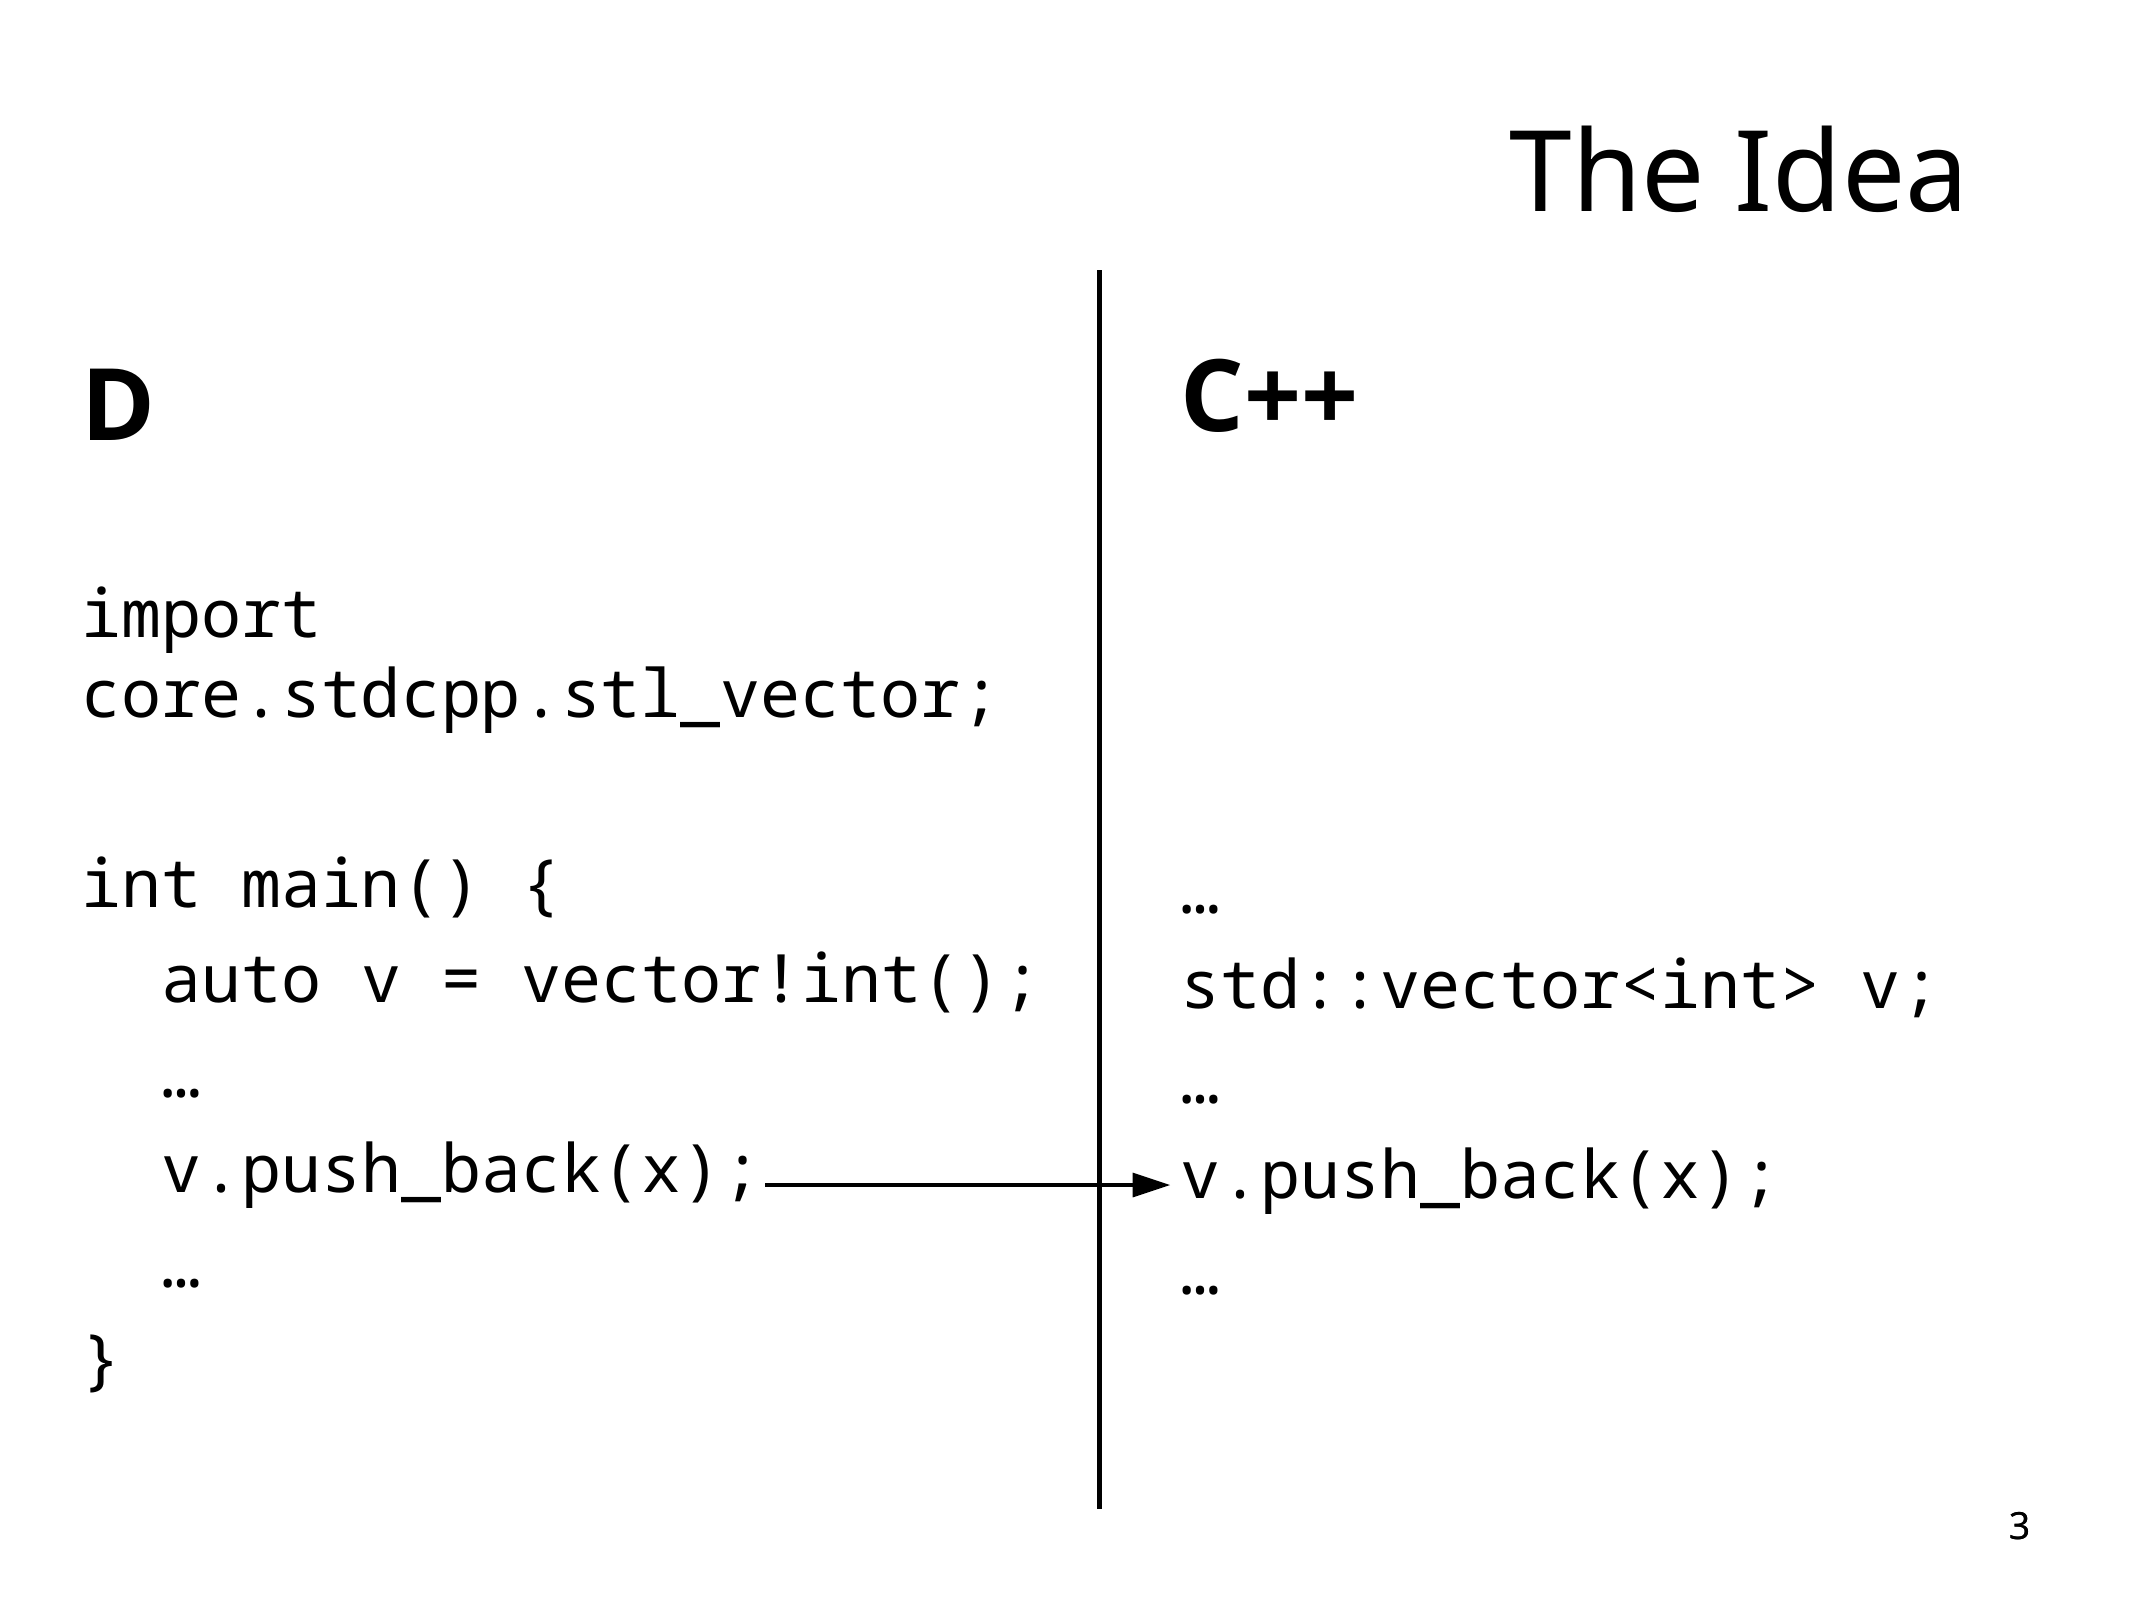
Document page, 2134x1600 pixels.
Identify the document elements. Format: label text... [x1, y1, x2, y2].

text_box <number> [1985, 1501, 2055, 1557]
list C++ … std::vector<int> v; … v.push_back(x); … [1102, 323, 2071, 1501]
title The Idea [156, 72, 1978, 261]
list D import core.stdcpp.stl_vector; int main() { auto v = vector!int(); … v.push_back(x); … } [0, 332, 1097, 1509]
